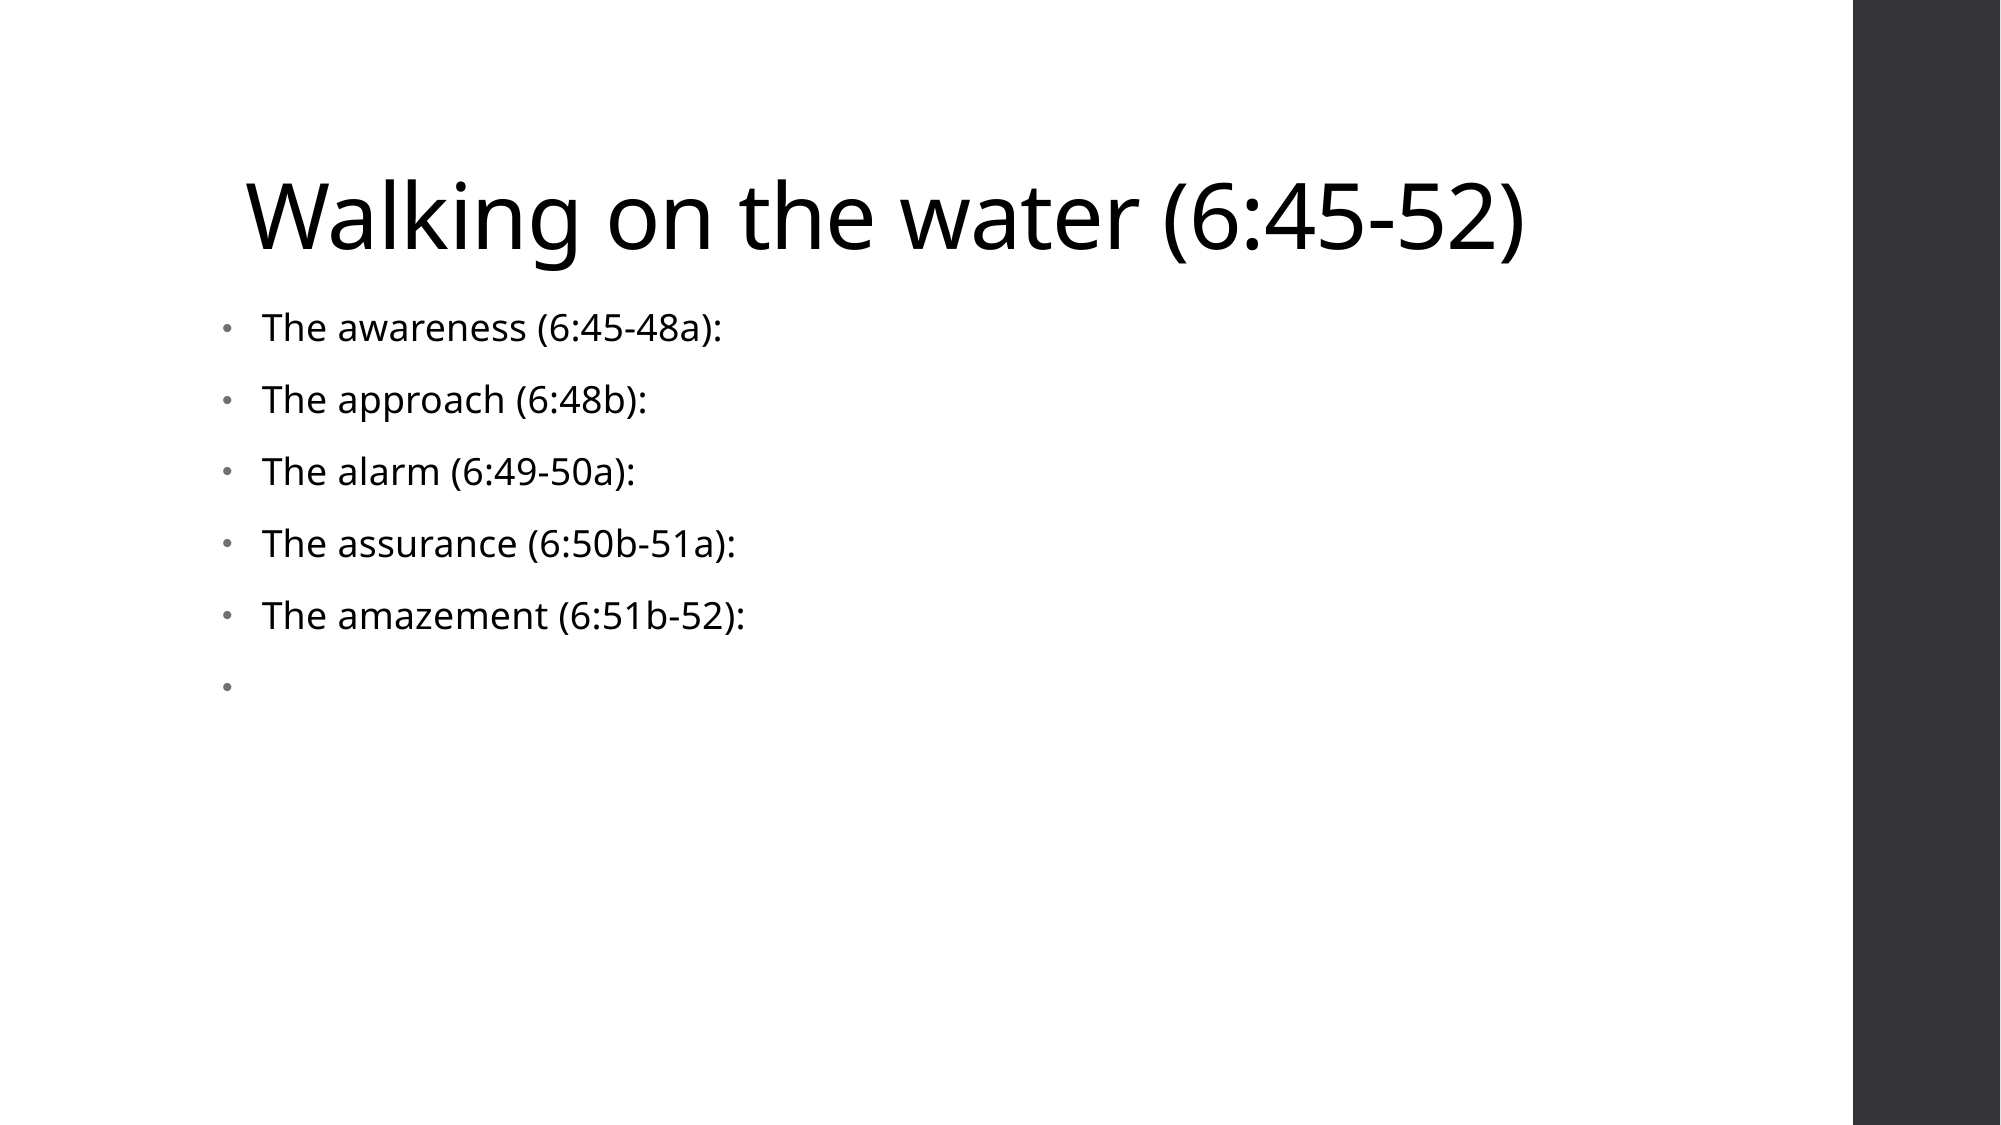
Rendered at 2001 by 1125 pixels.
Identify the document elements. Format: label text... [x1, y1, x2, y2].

list The awareness (6:45-48a): The approach (6:48b): The alarm (6:49-50a): The assurance (6:50b-51a): The amazement (6:51b-52): [206, 299, 1617, 1014]
title Walking on the water (6:45-52) [206, 60, 1797, 278]
